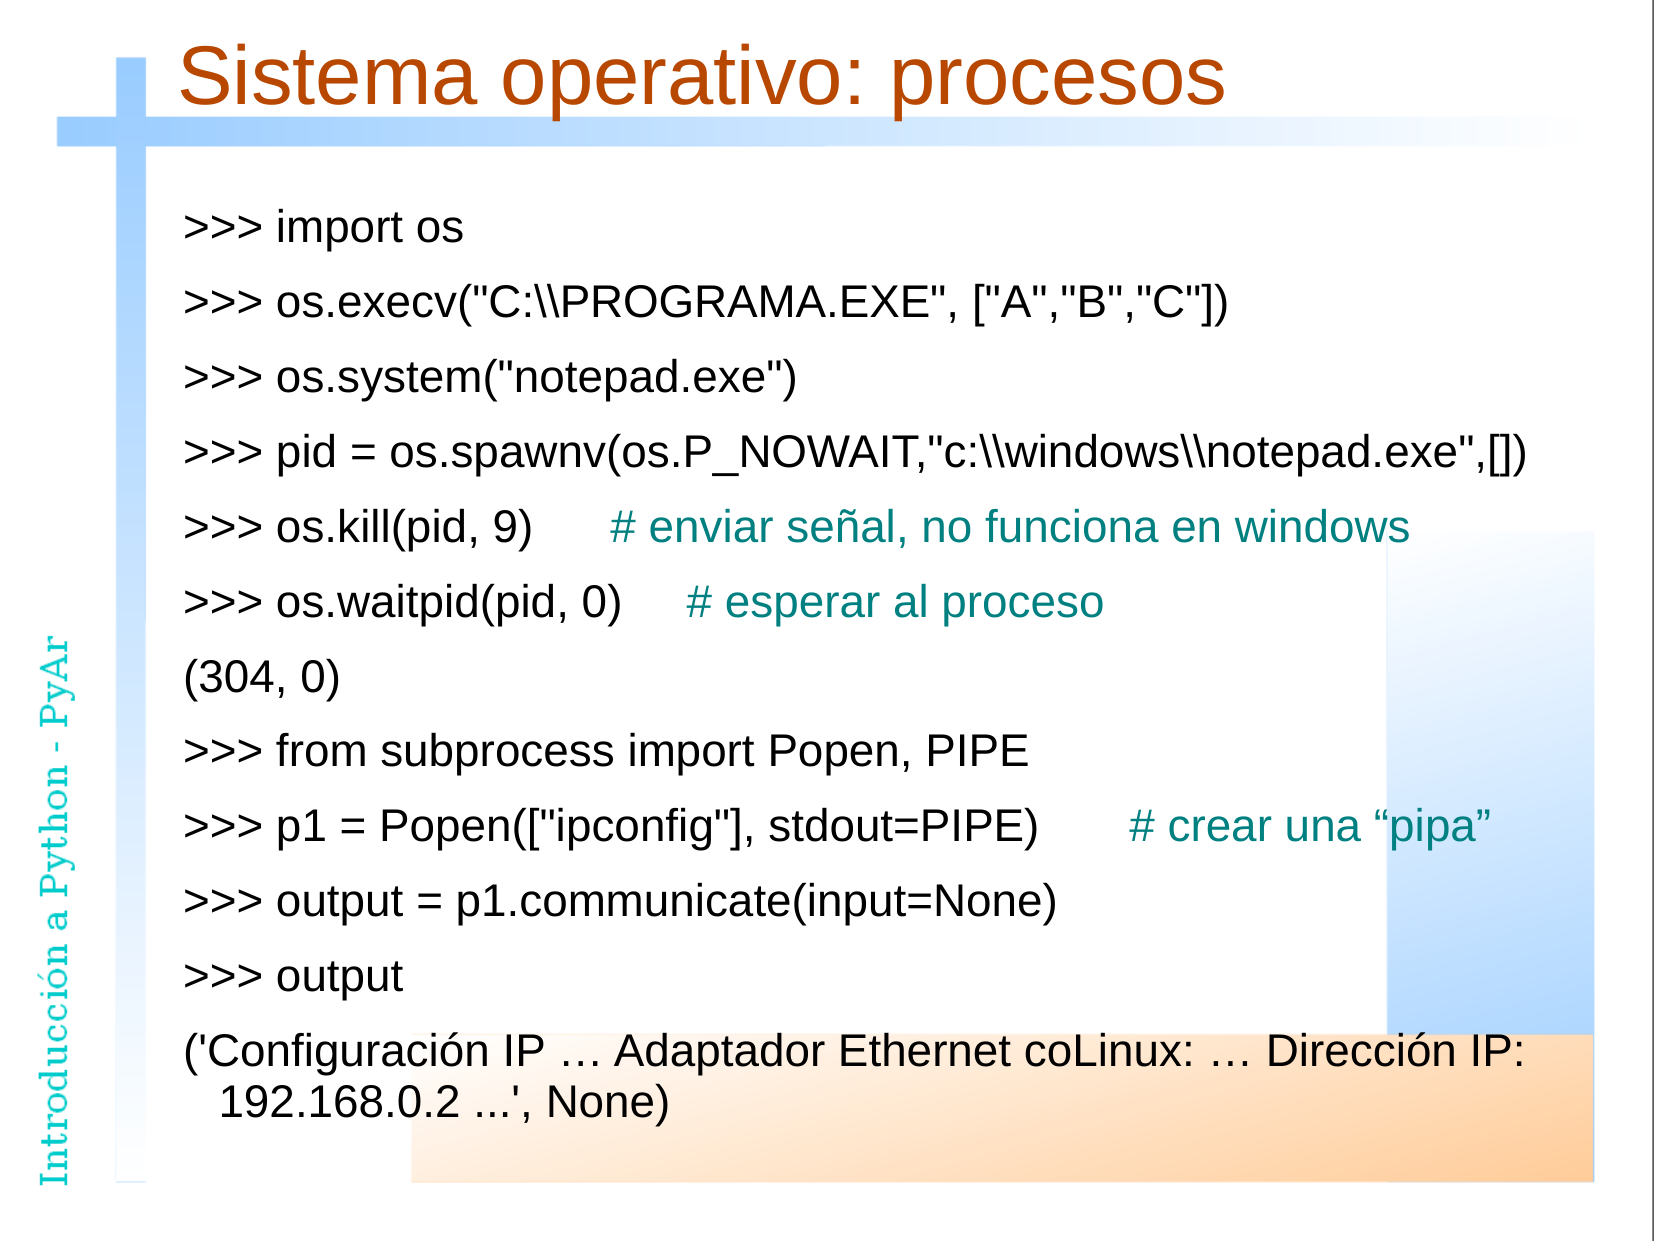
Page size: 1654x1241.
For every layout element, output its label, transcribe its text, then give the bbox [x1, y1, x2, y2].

picture [0, 0, 1654, 1241]
text_box >>> import os >>> os.execv("C:\\PROGRAMA.EXE", ["A","B","C"]) >>> os.system("notepad.exe") >>> pid = os.spawnv(os.P_NOWAIT,"c:\\windows\\notepad.exe",[]) >>> os.kill(pid, 9) # enviar señal, no funciona en windows >>> os.waitpid(pid, 0) # esperar al proceso (304, 0) >>> from subprocess import Popen, PIPE >>> p1 = Popen(["ipconfig"], stdout=PIPE) # crear una “pipa” >>> output = p1.communicate(input=None) >>> output ('Configuración IP … Adaptador Ethernet coLinux: … Dirección IP: 192.168.0.2 ...', None) [147, 147, 1595, 1182]
title Sistema operativo: procesos [177, 0, 1595, 147]
